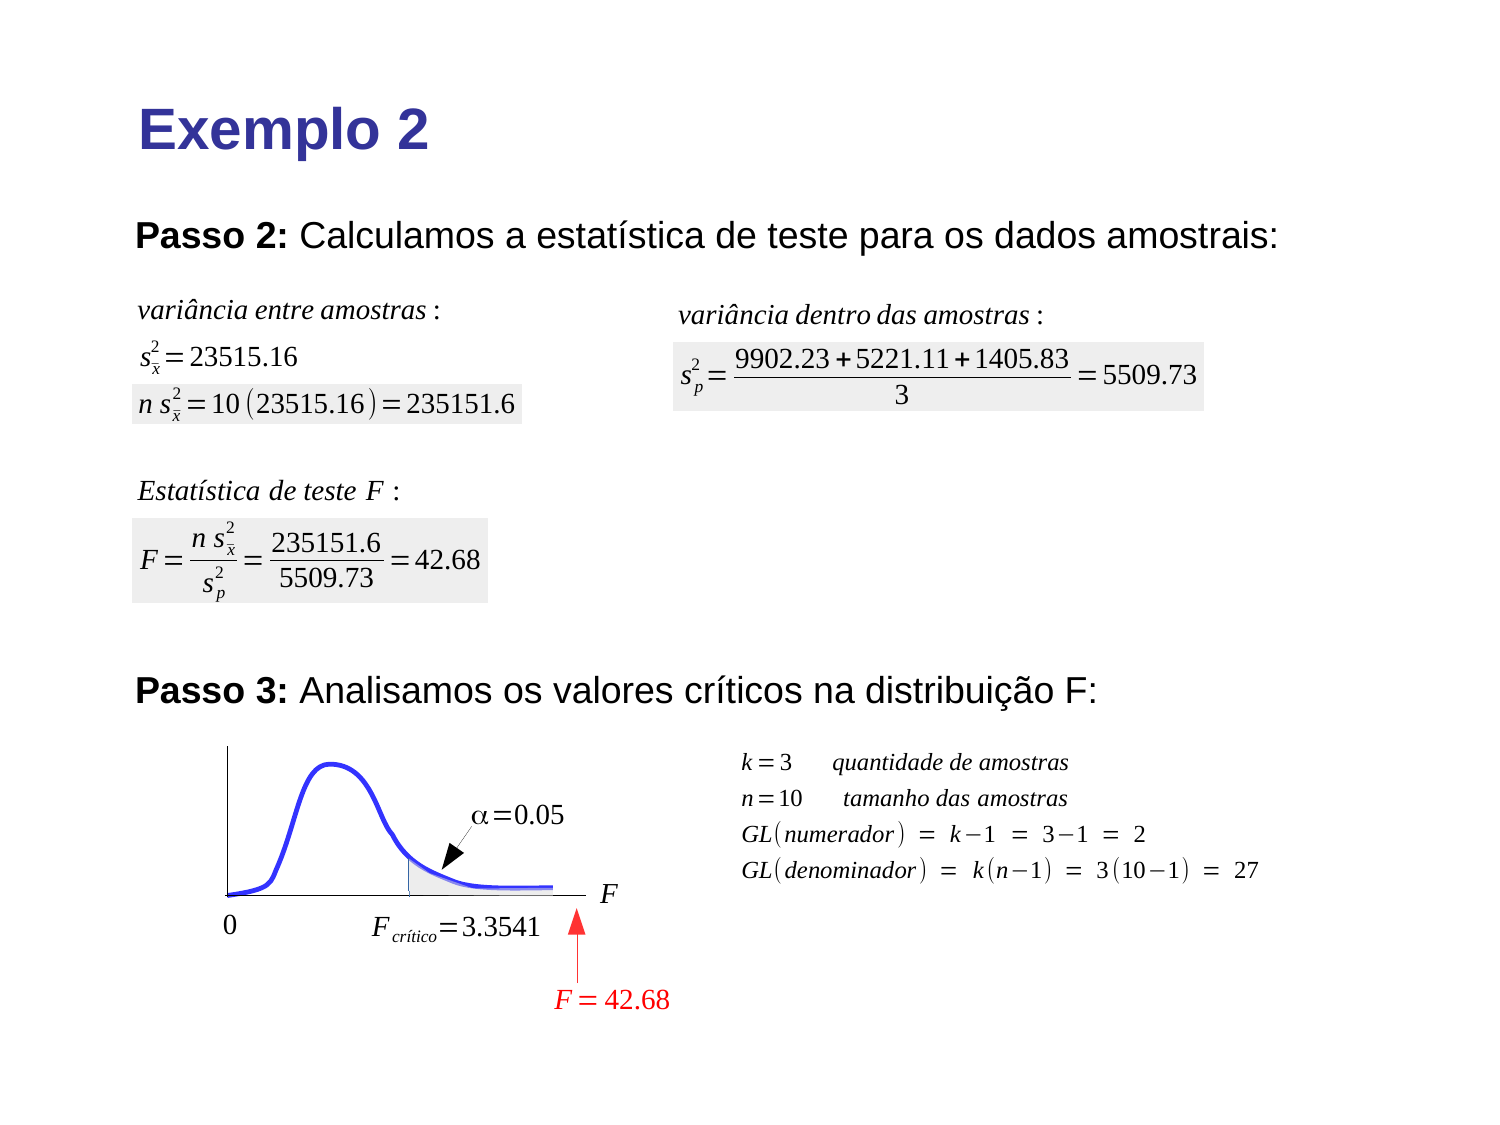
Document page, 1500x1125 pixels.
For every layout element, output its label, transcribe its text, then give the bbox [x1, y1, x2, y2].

text_box [409, 858, 553, 897]
text_box Passo 2: Calculamos a estatística de teste para os dados amostrais: [120, 203, 1363, 274]
chart [592, 877, 626, 910]
chart [464, 797, 573, 831]
text_box Exemplo 2 [123, 84, 1400, 179]
chart [364, 910, 548, 947]
chart [672, 342, 1204, 411]
chart [132, 517, 489, 603]
chart [735, 819, 1153, 850]
chart [735, 784, 1074, 812]
chart [735, 855, 1266, 885]
chart [216, 907, 244, 940]
chart [670, 298, 1051, 331]
chart [129, 473, 406, 506]
chart [132, 383, 523, 425]
text_box Passo 3: Analisamos os valores críticos na distribuição F: [120, 658, 1363, 729]
chart [132, 336, 307, 378]
chart [546, 983, 677, 1016]
chart [735, 749, 1077, 777]
chart [129, 292, 447, 325]
